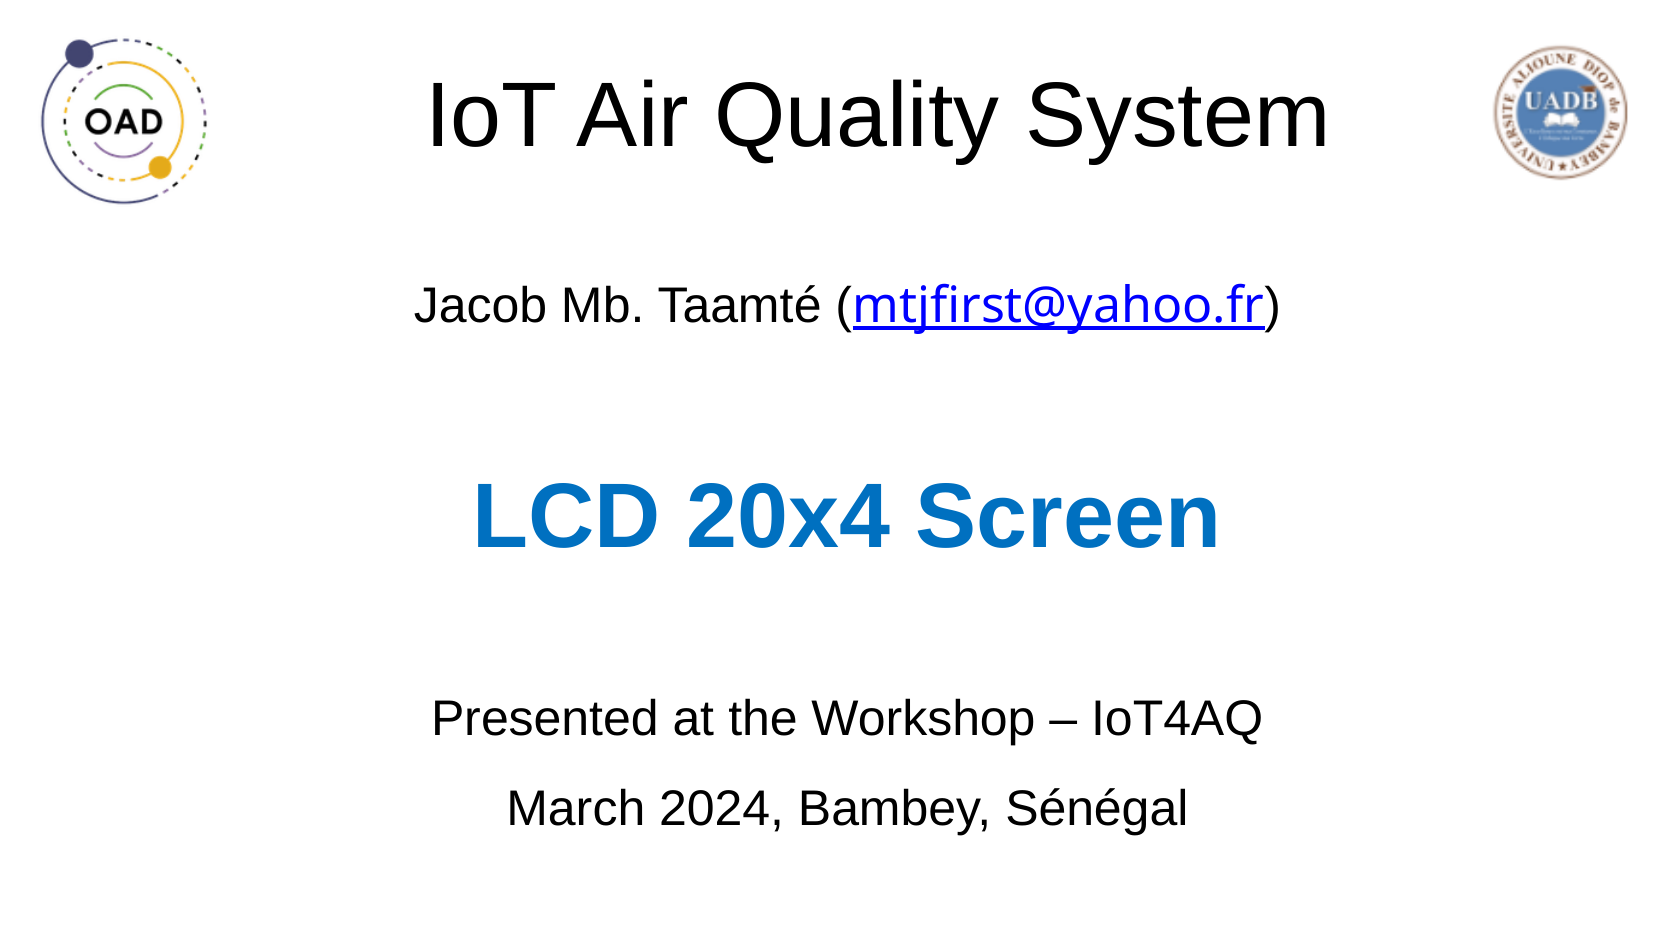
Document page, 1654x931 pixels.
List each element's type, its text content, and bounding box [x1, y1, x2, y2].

title IoT Air Quality System [295, 32, 1463, 188]
picture [0, 24, 242, 225]
picture [1482, 37, 1641, 188]
subtitle Jacob Mb. Taamté (mtjfirst@yahoo.fr) LCD 20x4 Screen Presented at the Workshop – IoT4AQ March 2024, Bambey, Sénégal [82, 217, 1613, 891]
